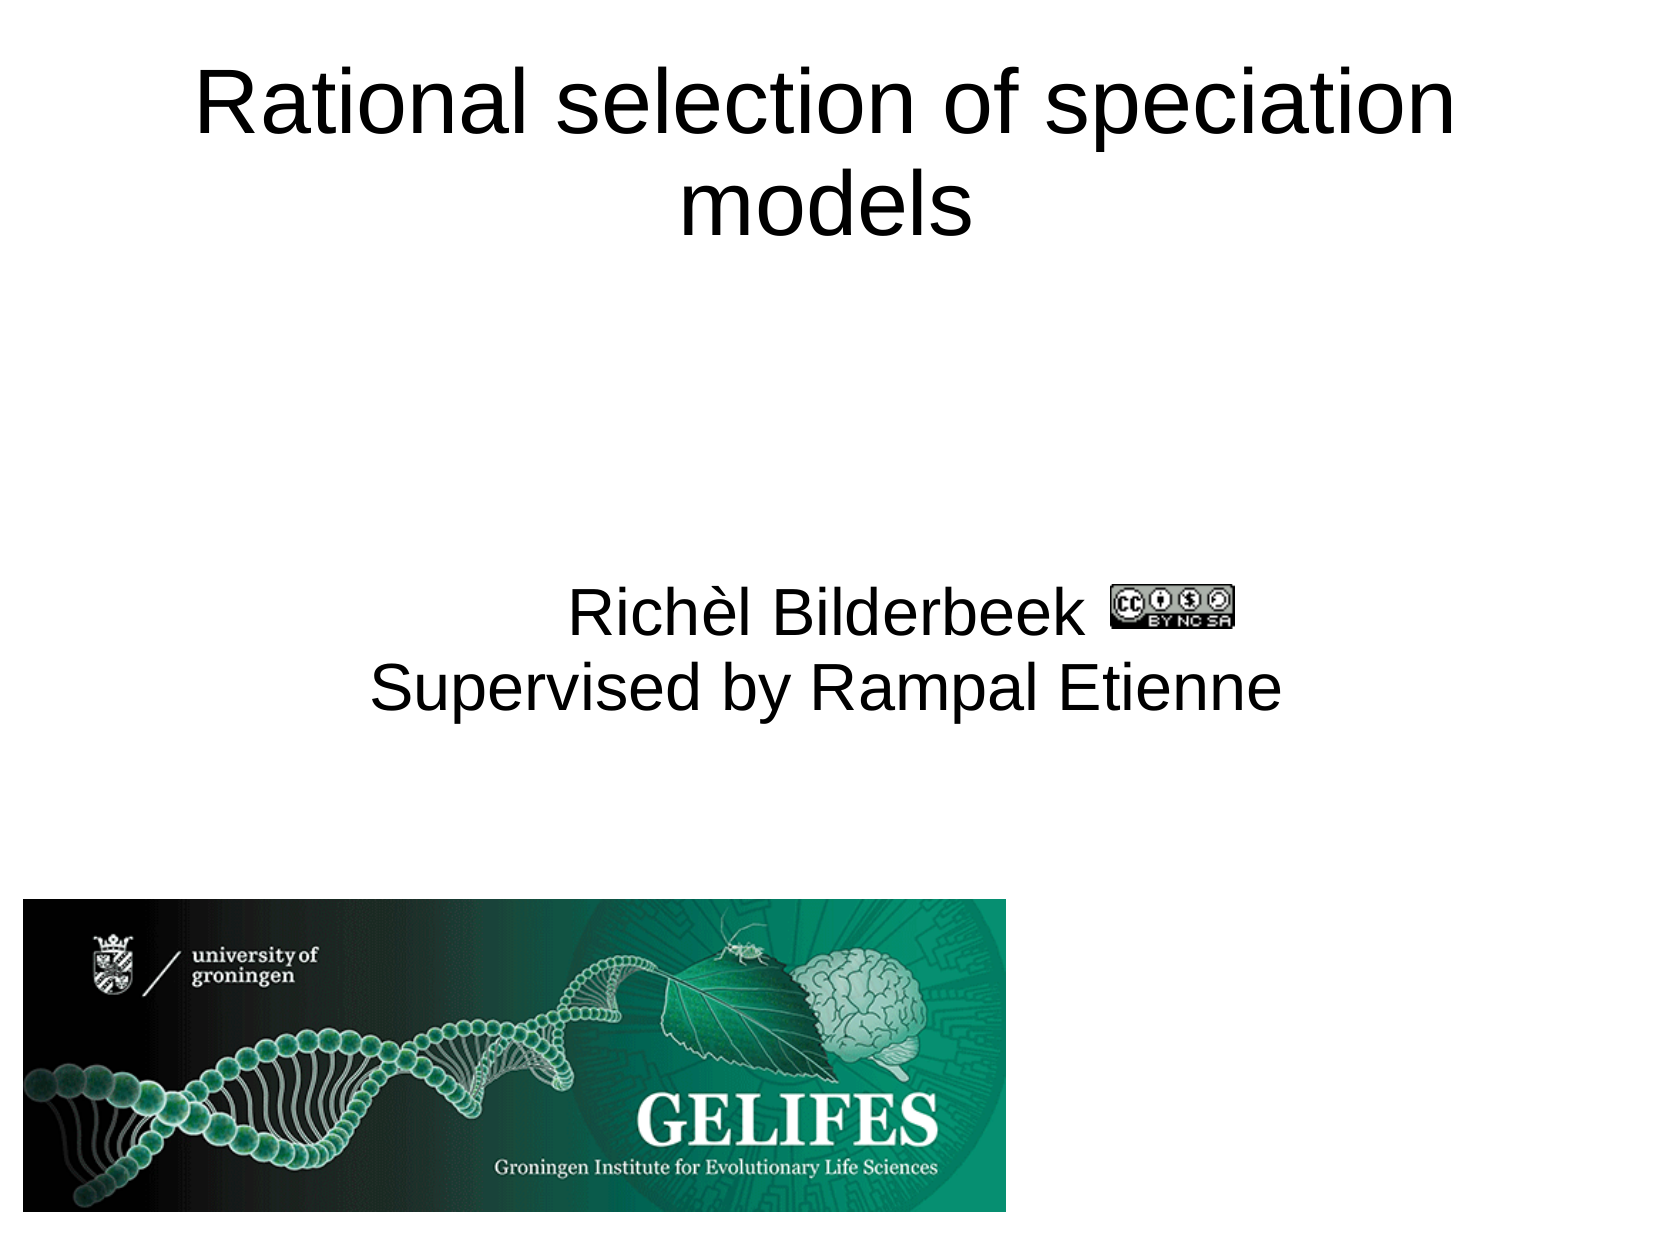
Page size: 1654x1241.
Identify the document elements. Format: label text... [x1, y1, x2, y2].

picture [1110, 584, 1235, 629]
picture [23, 899, 1006, 1212]
title Rational selection of speciation models [82, 49, 1571, 257]
subtitle Richèl Bilderbeek Supervised by Rampal Etienne [82, 290, 1571, 1010]
